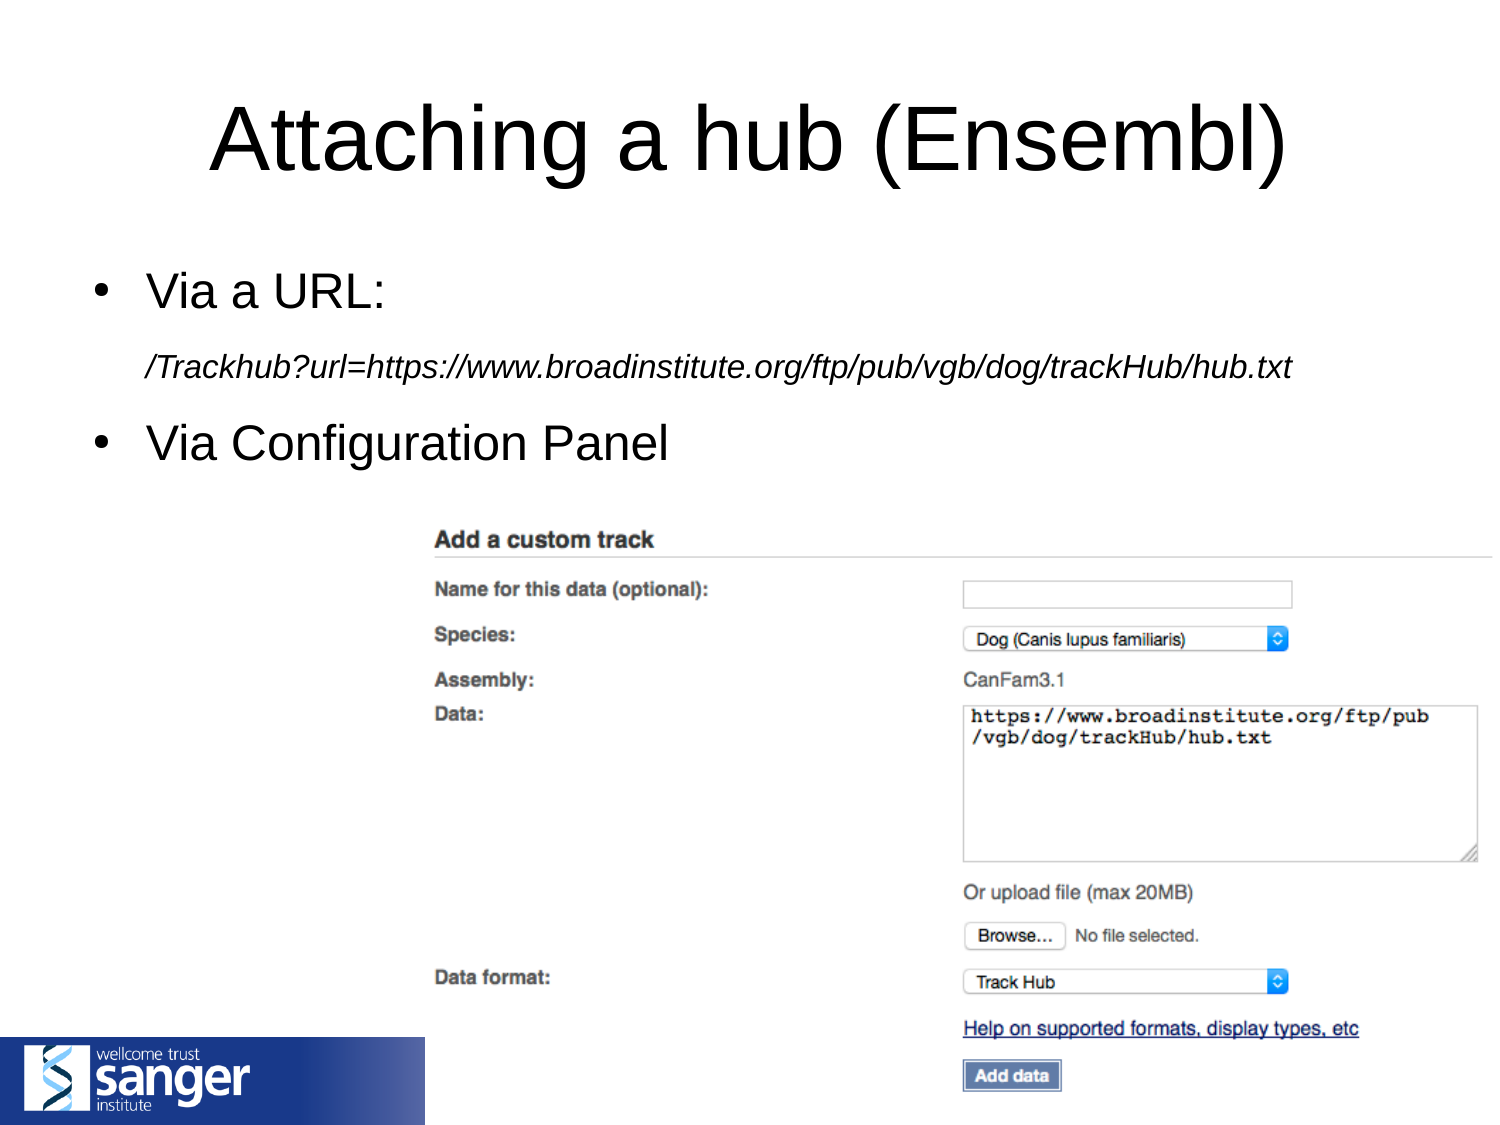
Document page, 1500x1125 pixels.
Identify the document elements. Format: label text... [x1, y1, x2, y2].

picture [0, 507, 1500, 1125]
list Via a URL: /Trackhub?url=https://www.broadinstitute.org/ftp/pub/vgb/dog/trackHub/hub.txt Via Configuration Panel [75, 263, 1395, 916]
title Attaching a hub (Ensembl) [75, 44, 1425, 233]
